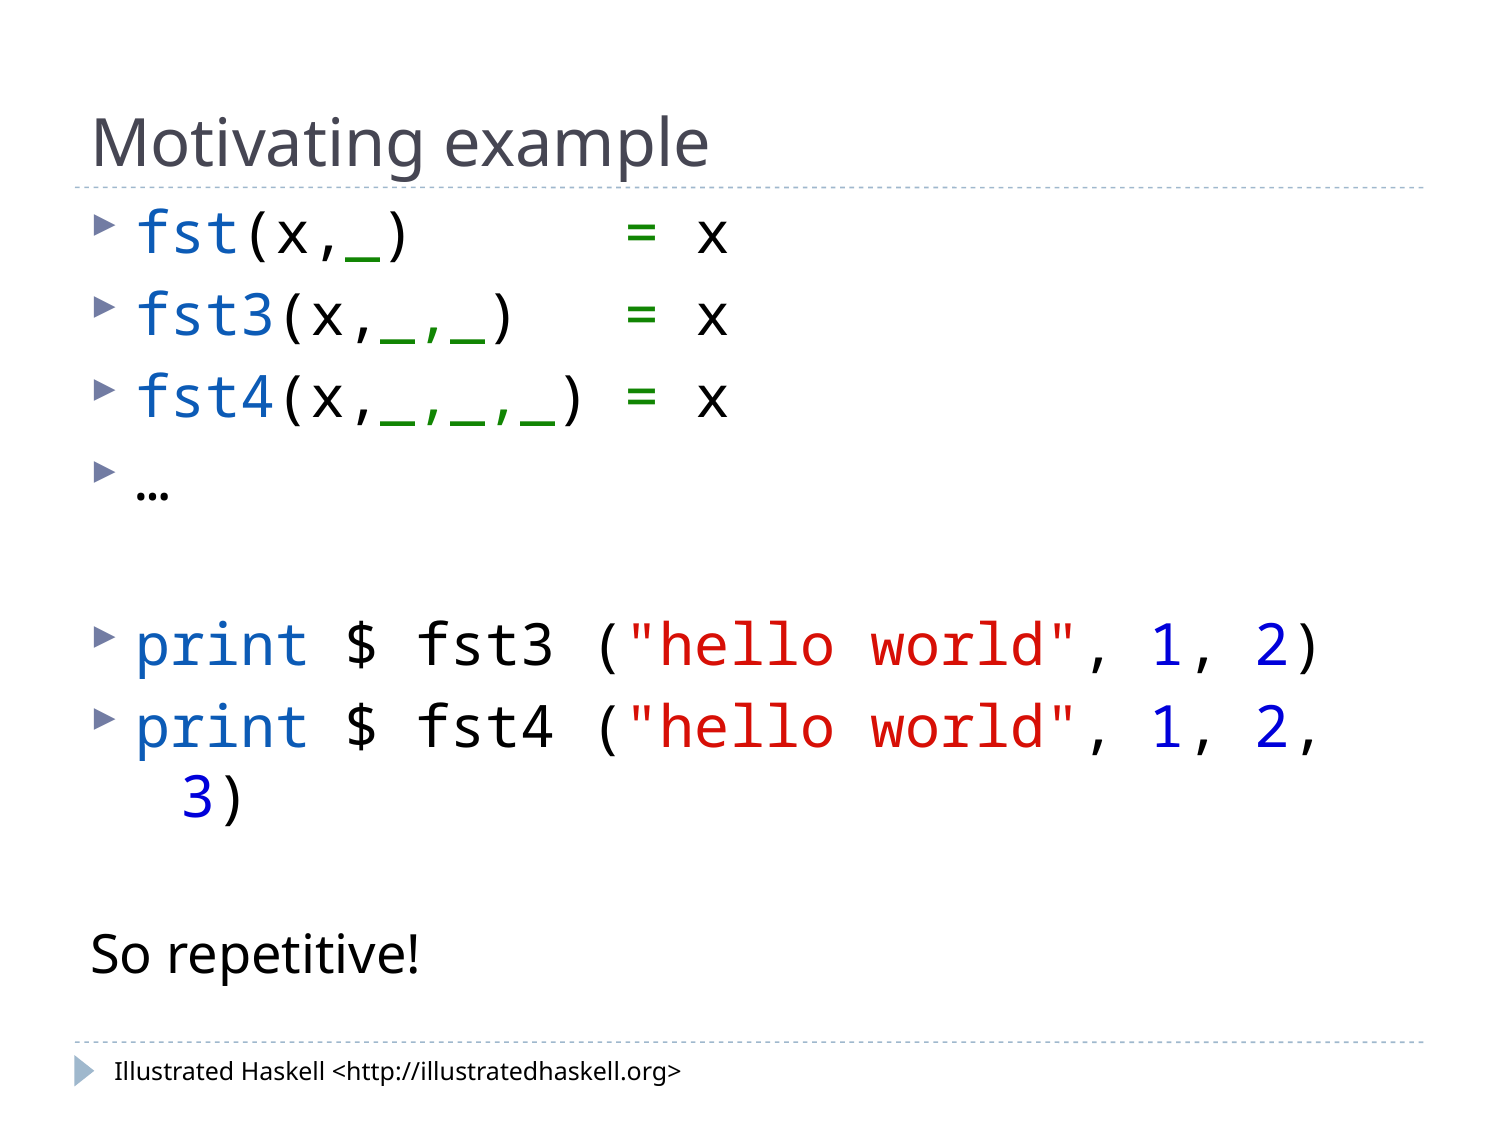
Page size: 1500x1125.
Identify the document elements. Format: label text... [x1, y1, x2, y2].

title Motivating example [75, 24, 1426, 187]
list fst(x,_) = x fst3(x,_,_) = x fst4(x,_,_,_) = x … print $ fst3 ("hello world", 1, 2) print $ fst4 ("hello world", 1, 2, 3) So repetitive! [75, 187, 1426, 998]
